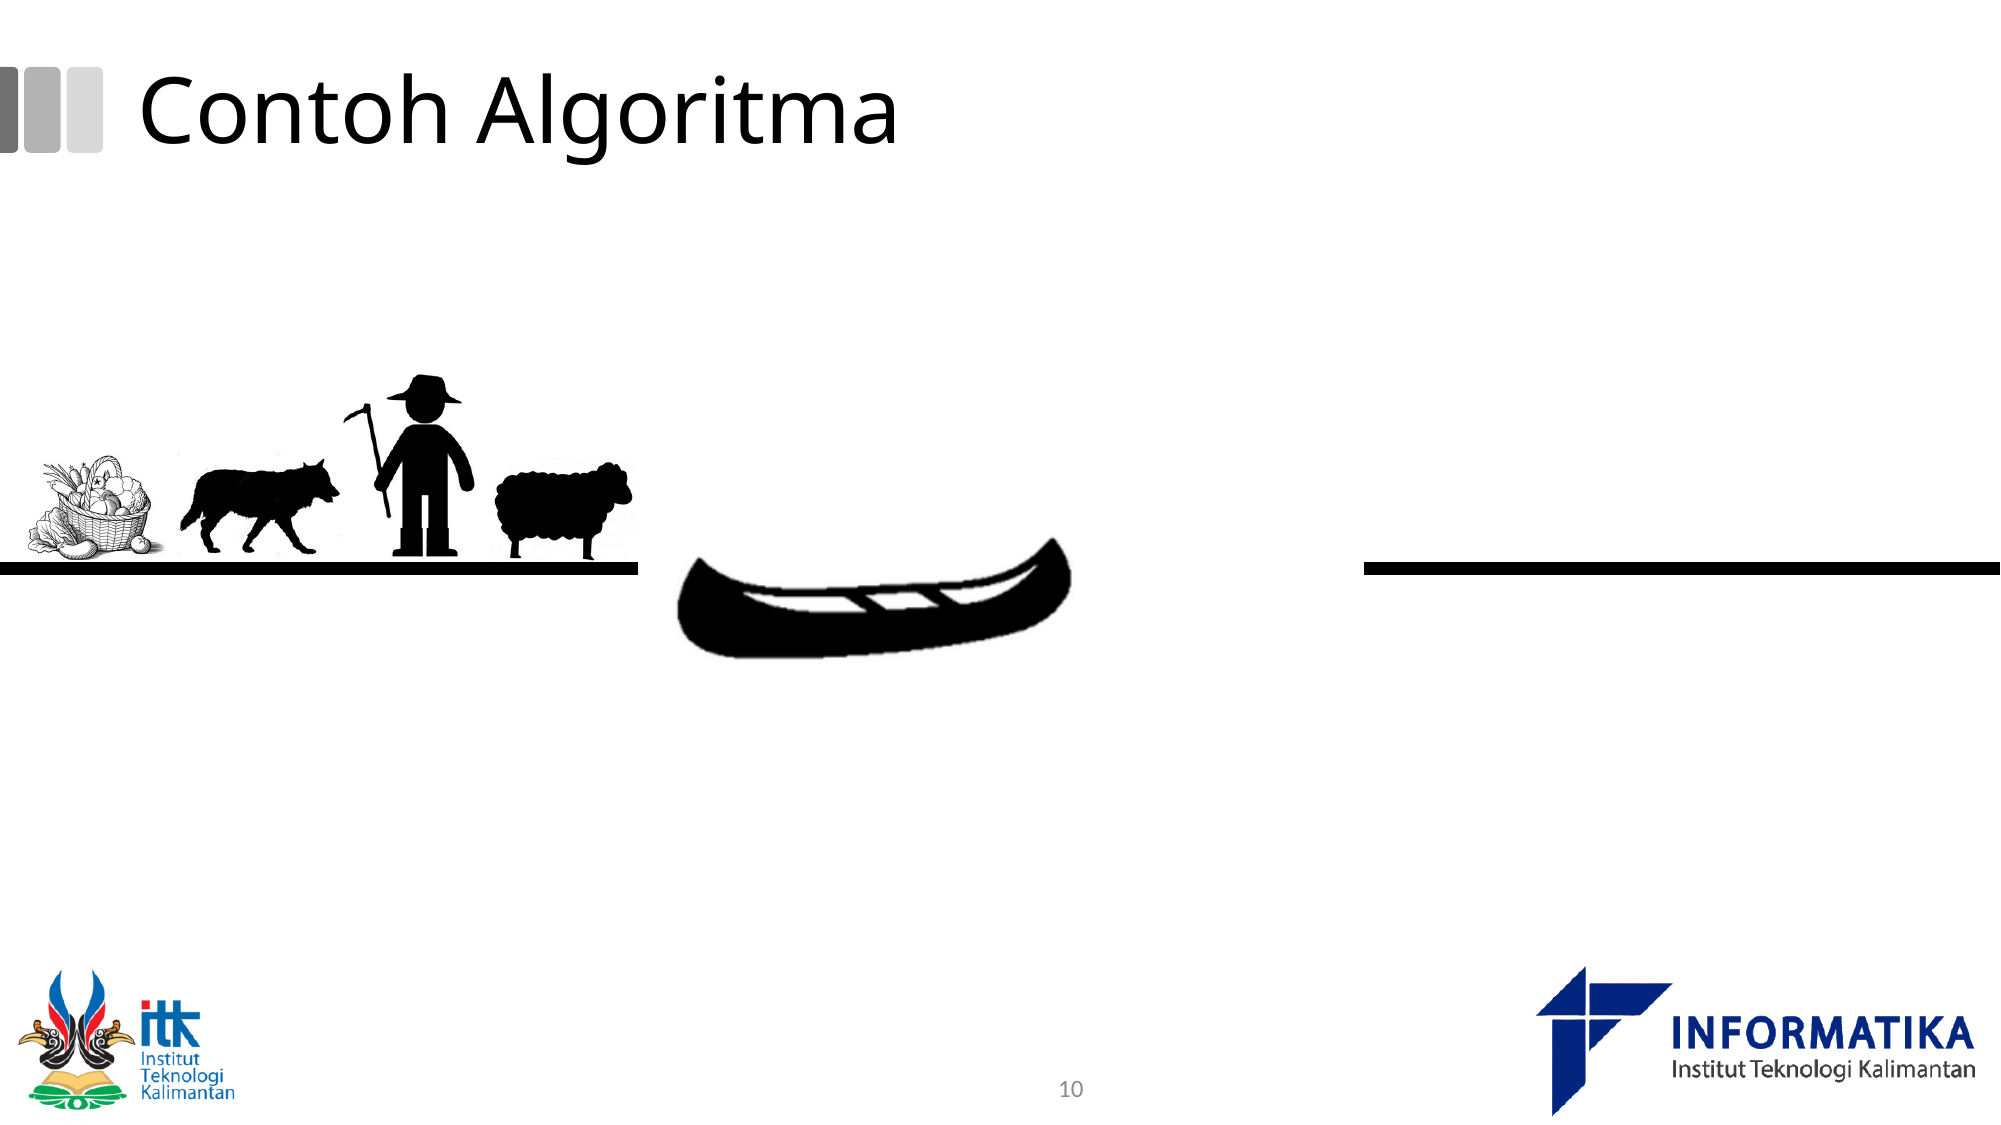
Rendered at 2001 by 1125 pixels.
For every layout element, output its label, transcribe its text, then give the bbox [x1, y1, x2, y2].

picture [177, 374, 638, 562]
picture [24, 449, 170, 562]
text_box [0, 562, 638, 575]
text_box [1364, 562, 2000, 575]
picture [1534, 965, 1976, 1118]
title Contoh Algoritma [137, 1, 1863, 219]
picture [675, 523, 1075, 676]
picture [0, 935, 253, 1125]
